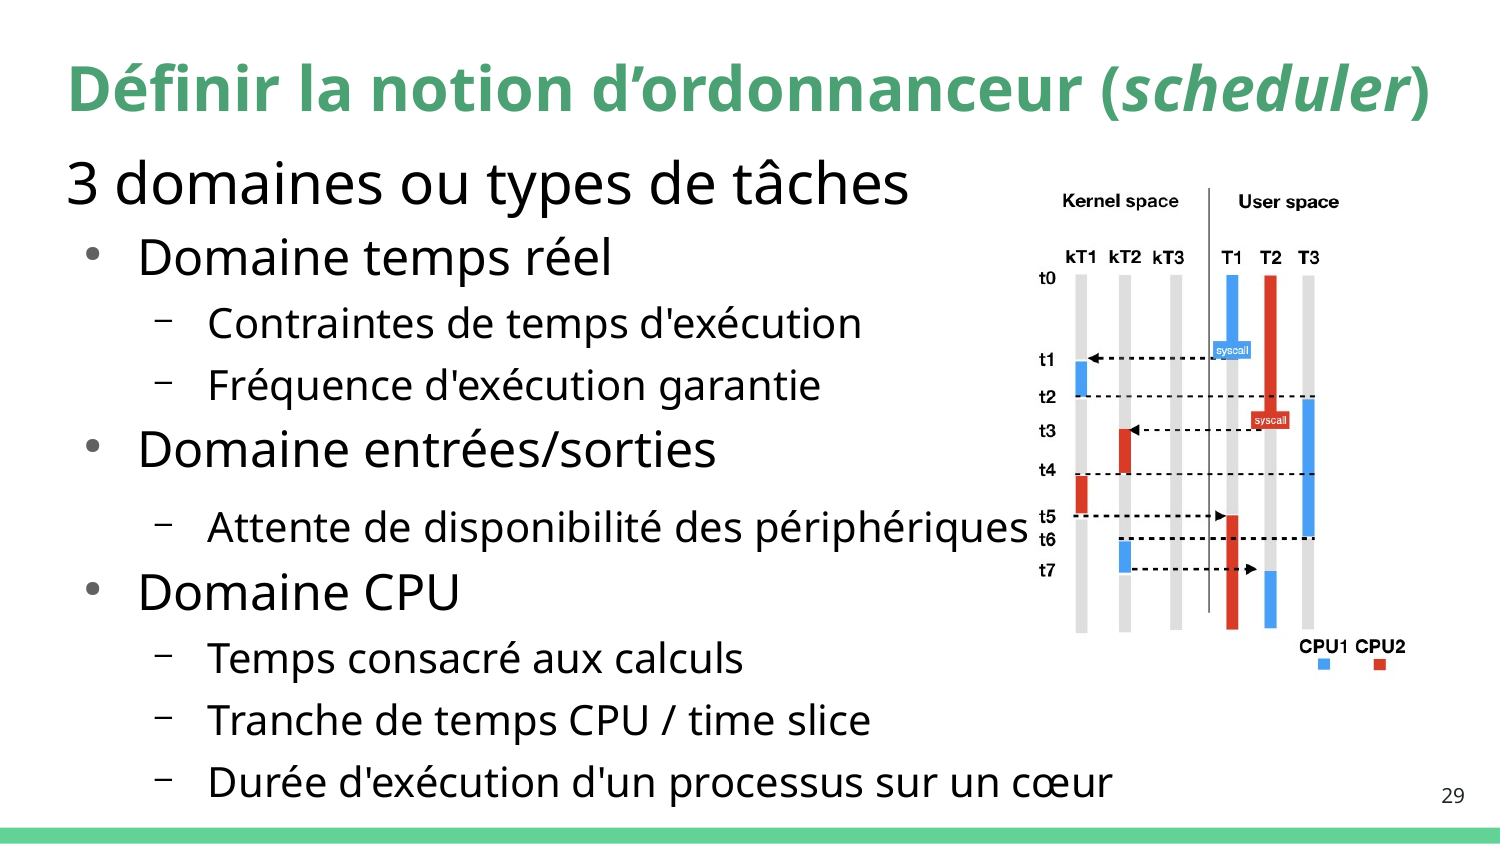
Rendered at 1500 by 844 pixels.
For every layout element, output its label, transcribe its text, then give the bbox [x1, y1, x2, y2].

picture [1152, 177, 1447, 711]
title Définir la notion d’ordonnanceur (scheduler) [51, 23, 1449, 117]
list 3 domaines ou types de tâches Domaine temps réel Contraintes de temps d'exécution Fréquence d'exécution garantie Domaine entrées/sorties Attente de disponibilité des périphériques Domaine CPU Temps consacré aux calculs Tranche de temps CPU / time slice Durée d'exécution d'un processus sur un cœur [51, 120, 1152, 827]
slide_number <numéro> [1389, 764, 1480, 830]
